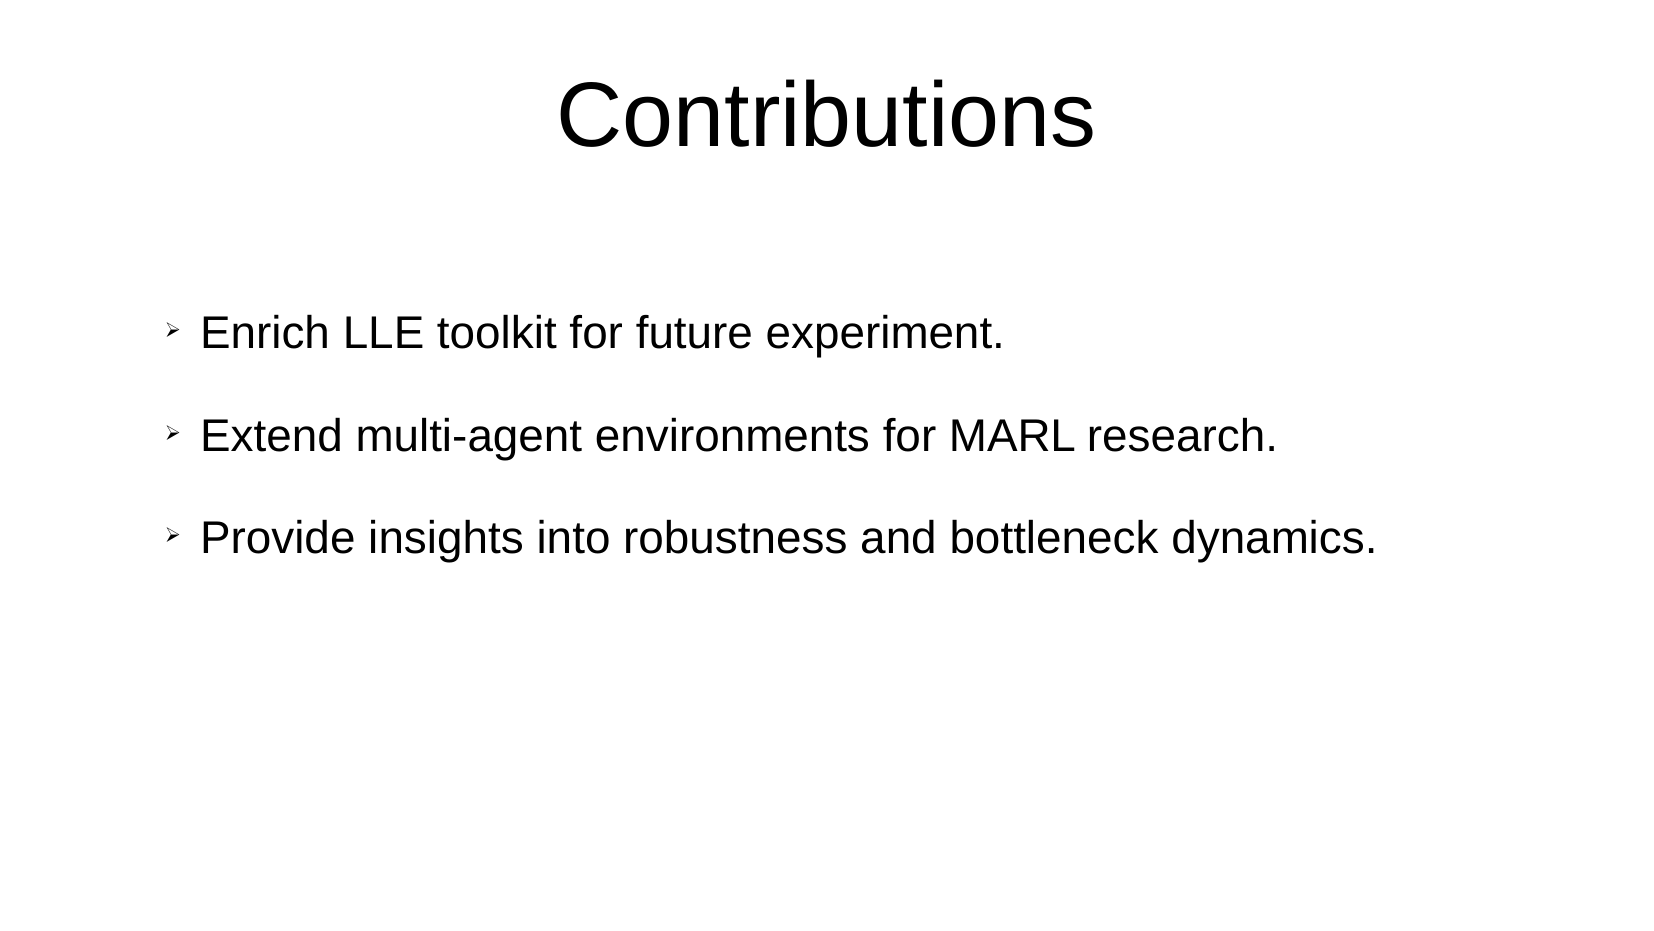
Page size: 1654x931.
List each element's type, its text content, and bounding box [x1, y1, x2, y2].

title Contributions [82, 37, 1571, 193]
text_box Enrich LLE toolkit for future experiment. Extend multi-agent environments for MARL research. Provide insights into robustness and bottleneck dynamics. [150, 300, 1538, 931]
